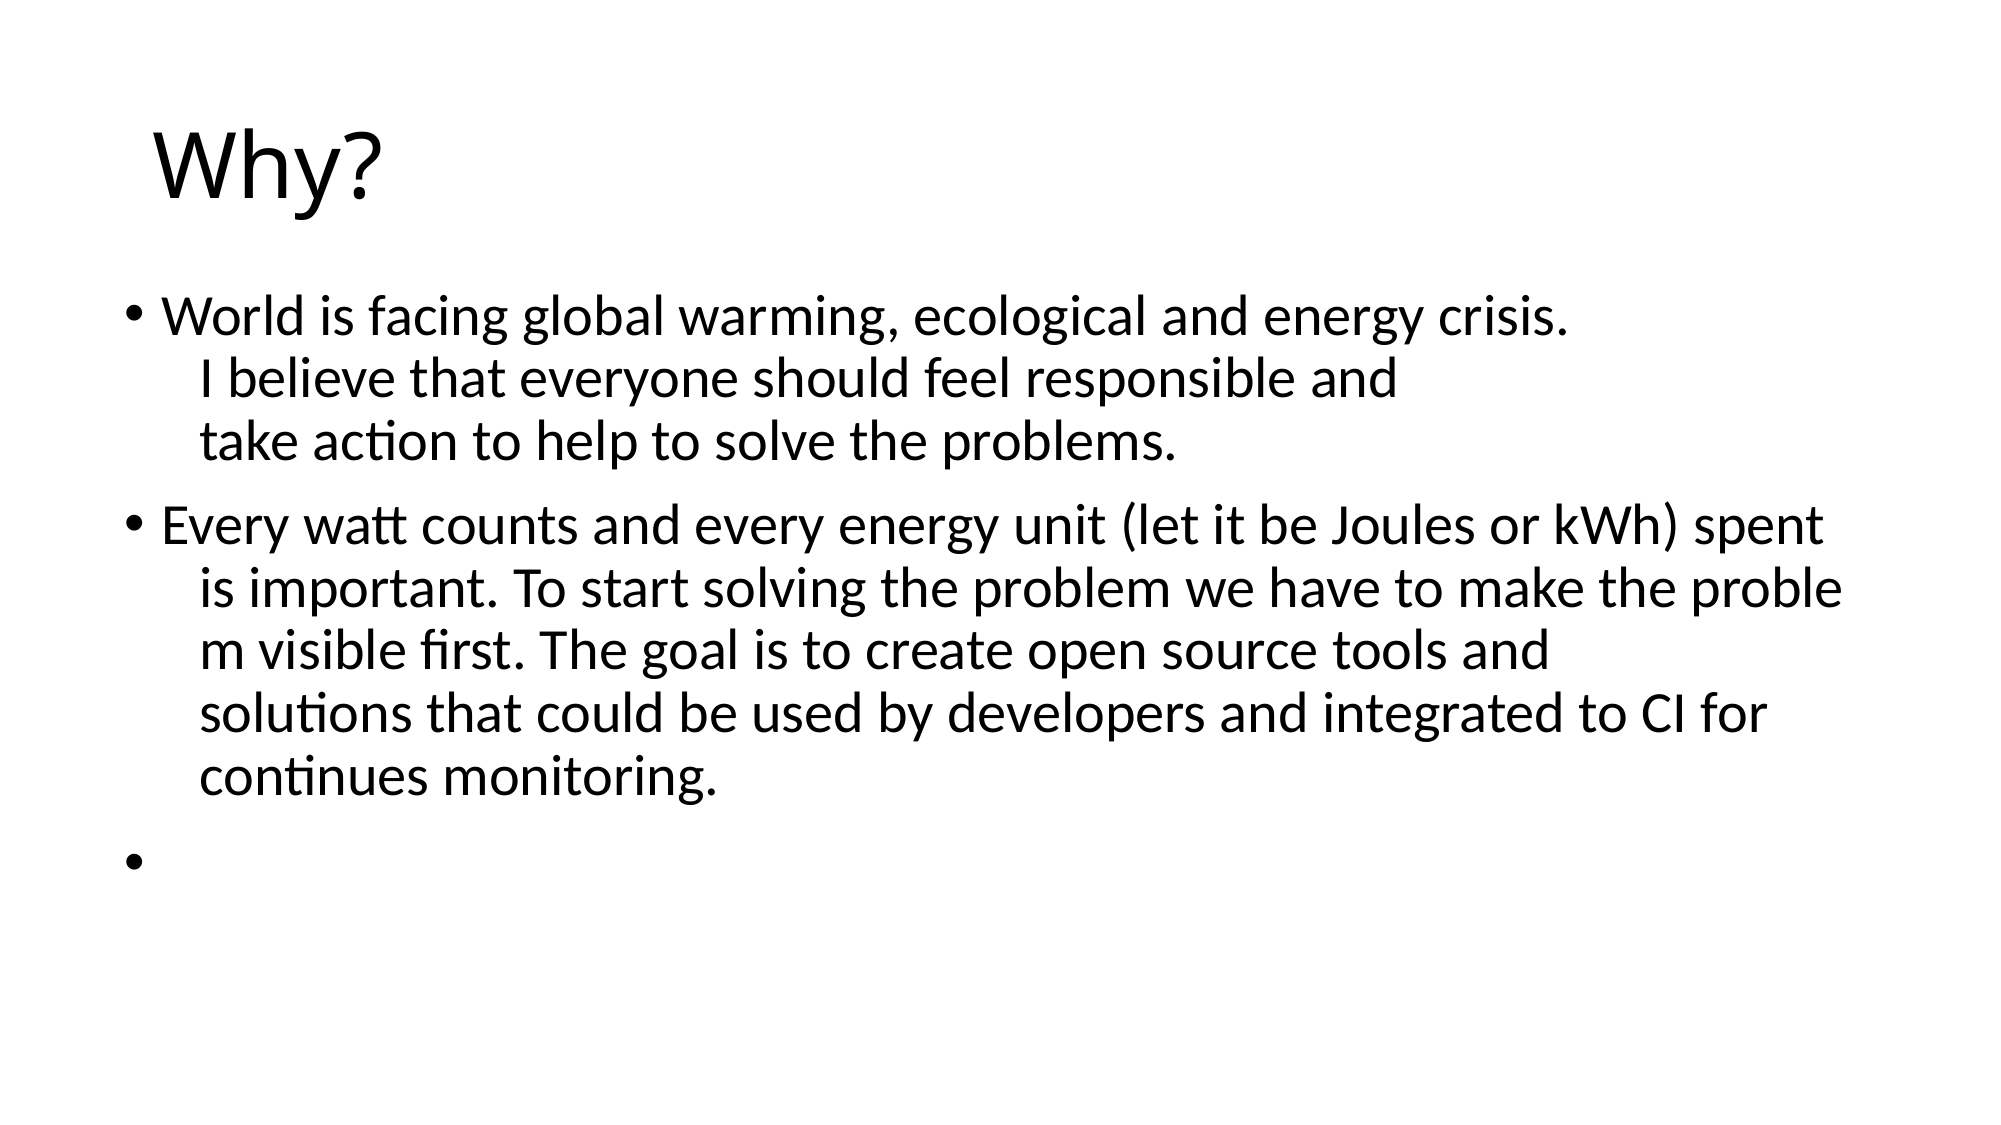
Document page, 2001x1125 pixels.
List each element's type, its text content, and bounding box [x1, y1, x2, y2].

title Why? [137, 59, 1863, 277]
list World is facing global warming, ecological and energy crisis. I believe that everyone should feel responsible and take action to help to solve the problems. Every watt counts and every energy unit (let it be Joules or kWh) spent is important. To start solving the problem we have to make the problem visible first. The goal is to create open source tools and solutions that could be used by developers and integrated to CI for continues monitoring. [109, 277, 1863, 1014]
